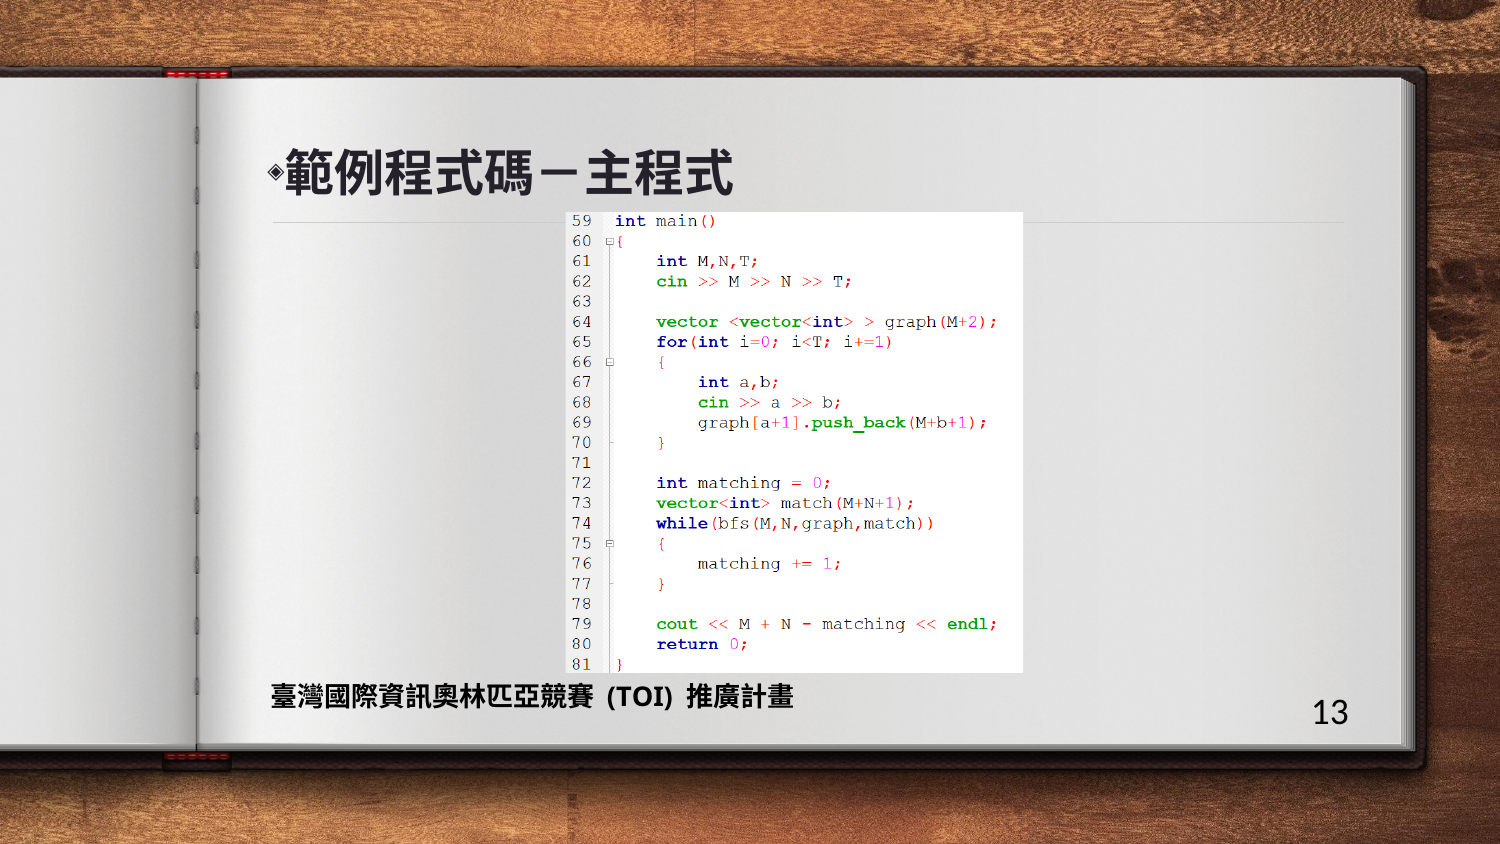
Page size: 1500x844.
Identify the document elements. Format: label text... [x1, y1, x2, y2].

text_box [1295, 672, 1386, 737]
chart [565, 212, 1024, 673]
list 範例程式碼－主程式 [252, 126, 1194, 226]
